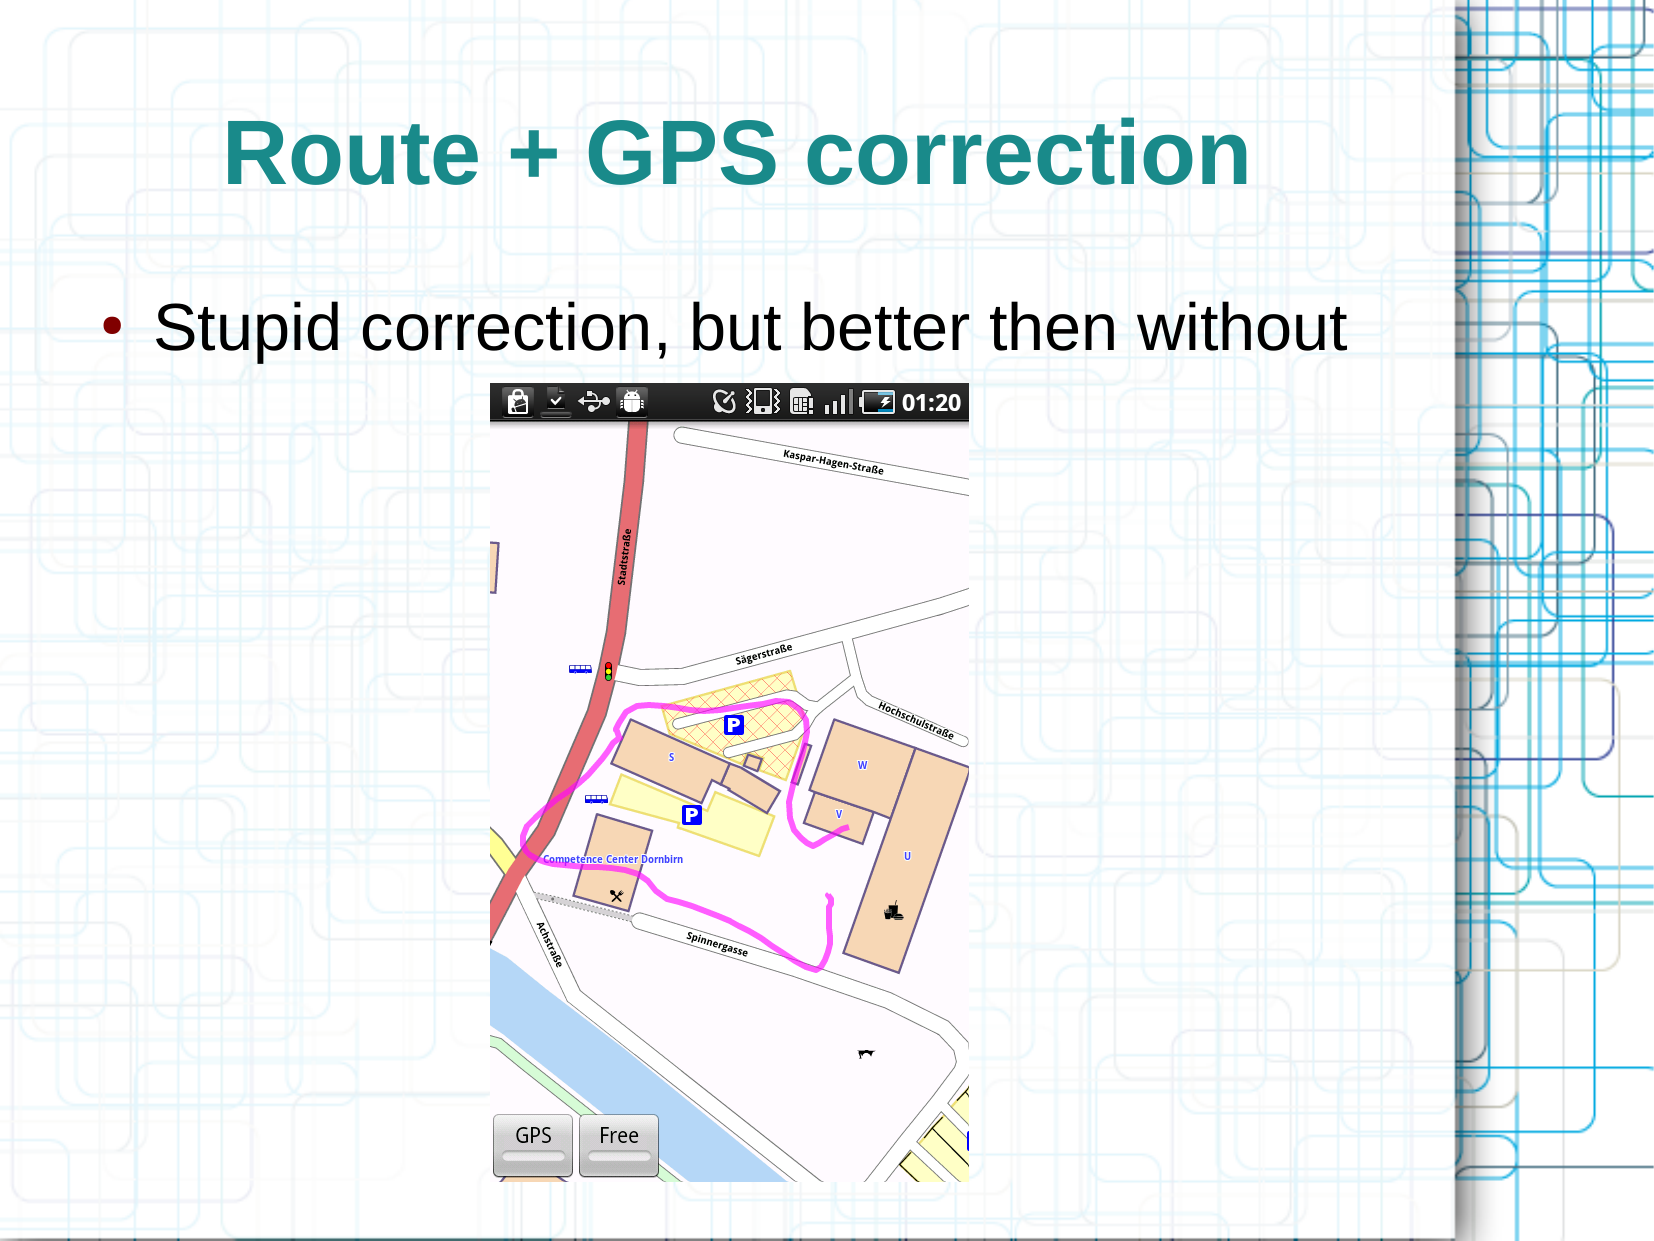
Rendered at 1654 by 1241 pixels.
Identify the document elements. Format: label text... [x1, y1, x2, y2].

title Route + GPS correction [59, 49, 1418, 257]
list Stupid correction, but better then without [82, 290, 1418, 1109]
picture [0, 0, 1654, 1241]
